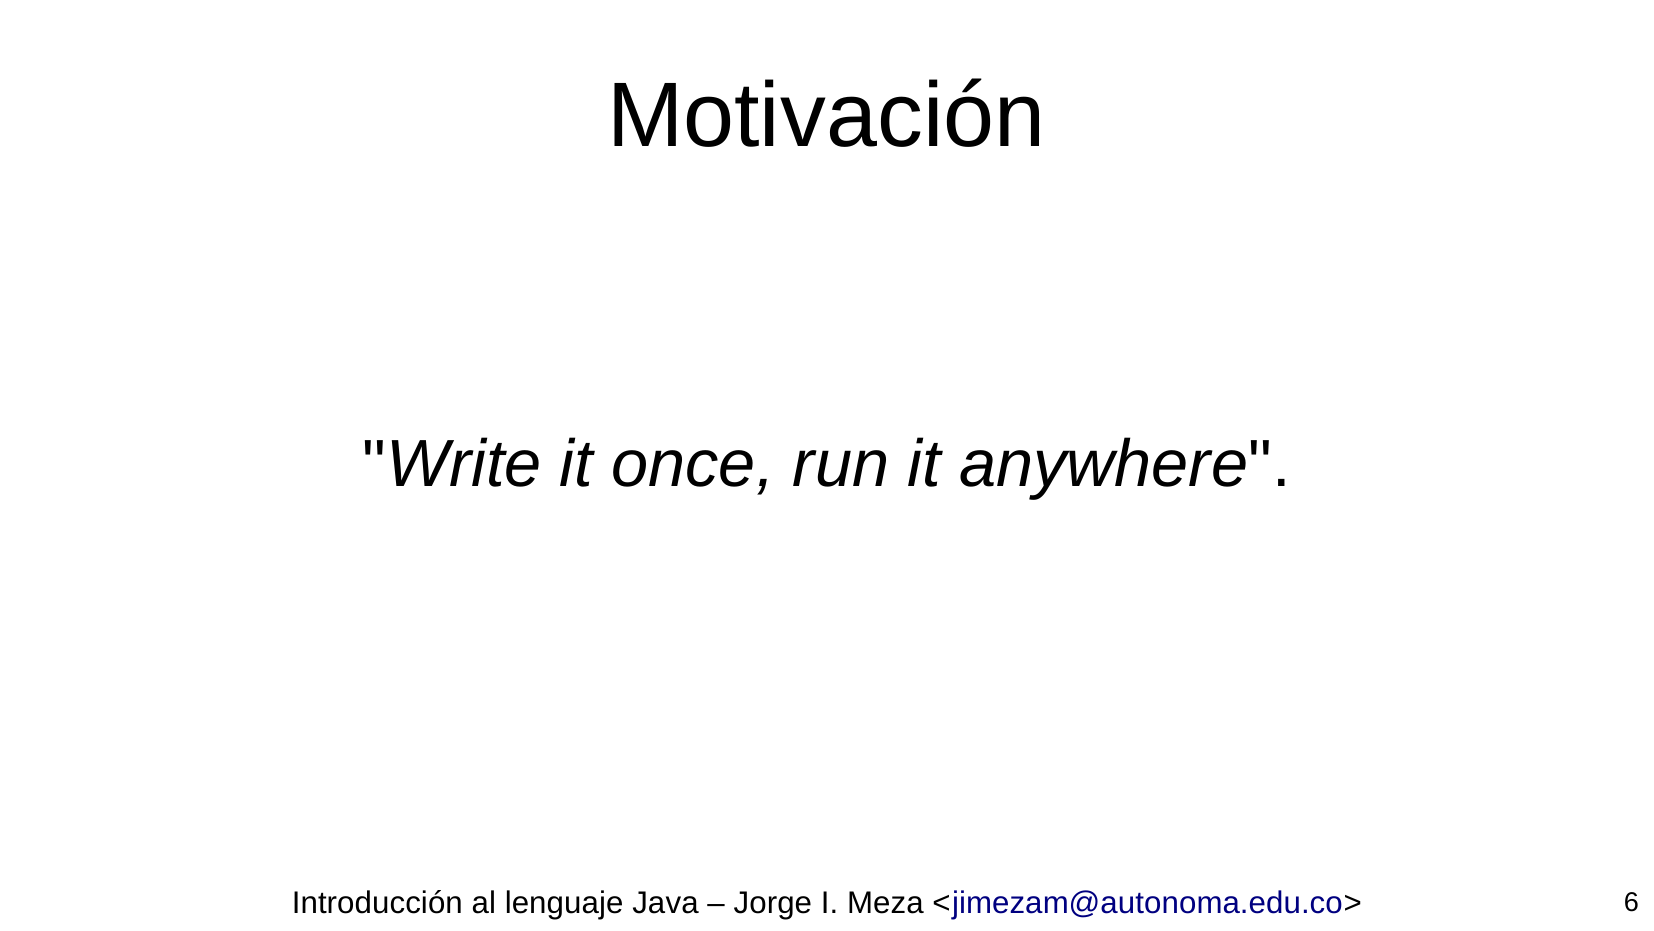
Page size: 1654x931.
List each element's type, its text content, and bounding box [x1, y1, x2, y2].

list "Write it once, run it anywhere". [82, 217, 1571, 879]
title Motivación [82, 37, 1571, 193]
